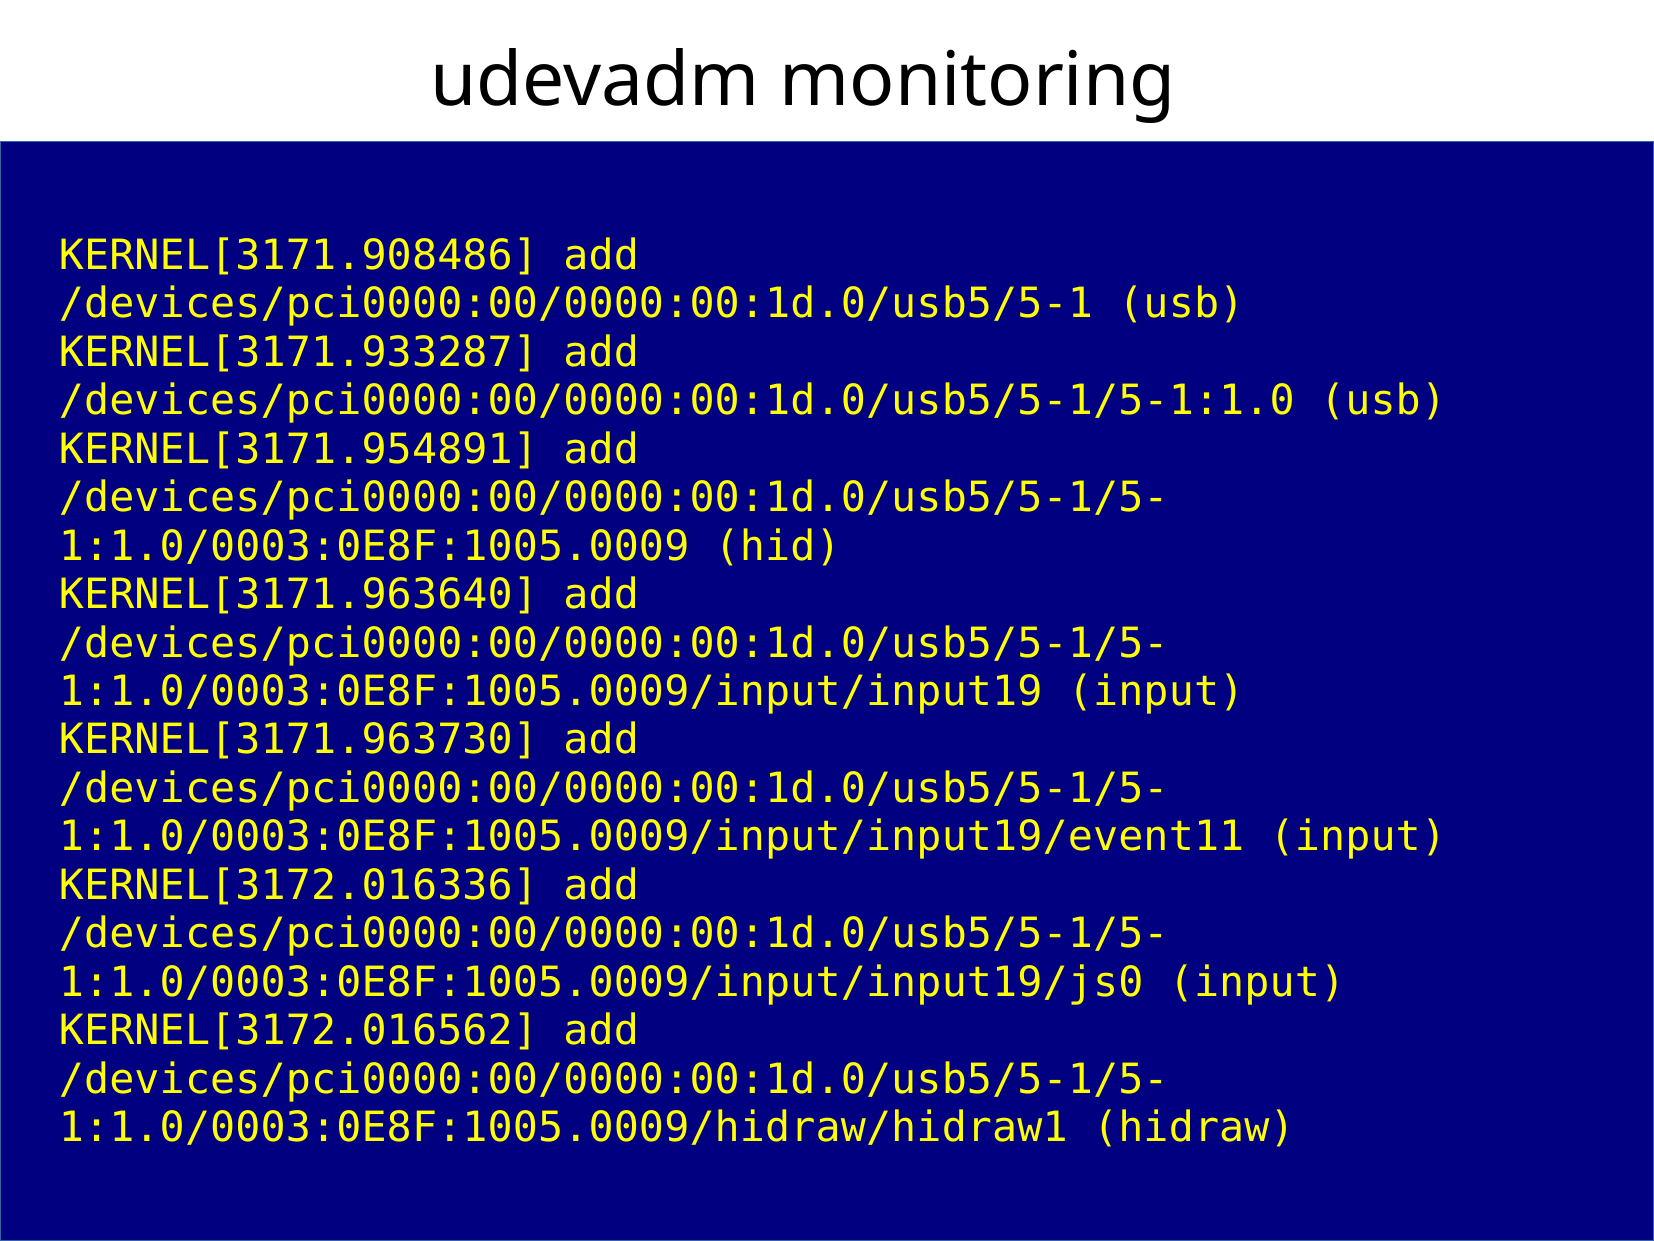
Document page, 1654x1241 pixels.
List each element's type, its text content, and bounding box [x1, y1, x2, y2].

text_box KERNEL[3171.908486] add /devices/pci0000:00/0000:00:1d.0/usb5/5-1 (usb) KERNEL[3171.933287] add /devices/pci0000:00/0000:00:1d.0/usb5/5-1/5-1:1.0 (usb) KERNEL[3171.954891] add /devices/pci0000:00/0000:00:1d.0/usb5/5-1/5-1:1.0/0003:0E8F:1005.0009 (hid) KERNEL[3171.963640] add /devices/pci0000:00/0000:00:1d.0/usb5/5-1/5-1:1.0/0003:0E8F:1005.0009/input/input19 (input) KERNEL[3171.963730] add /devices/pci0000:00/0000:00:1d.0/usb5/5-1/5-1:1.0/0003:0E8F:1005.0009/input/input19/event11 (input) KERNEL[3172.016336] add /devices/pci0000:00/0000:00:1d.0/usb5/5-1/5-1:1.0/0003:0E8F:1005.0009/input/input19/js0 (input) KERNEL[3172.016562] add /devices/pci0000:00/0000:00:1d.0/usb5/5-1/5-1:1.0/0003:0E8F:1005.0009/hidraw/hidraw1 (hidraw) [0, 141, 1654, 1241]
title udevadm monitoring [59, 35, 1548, 118]
